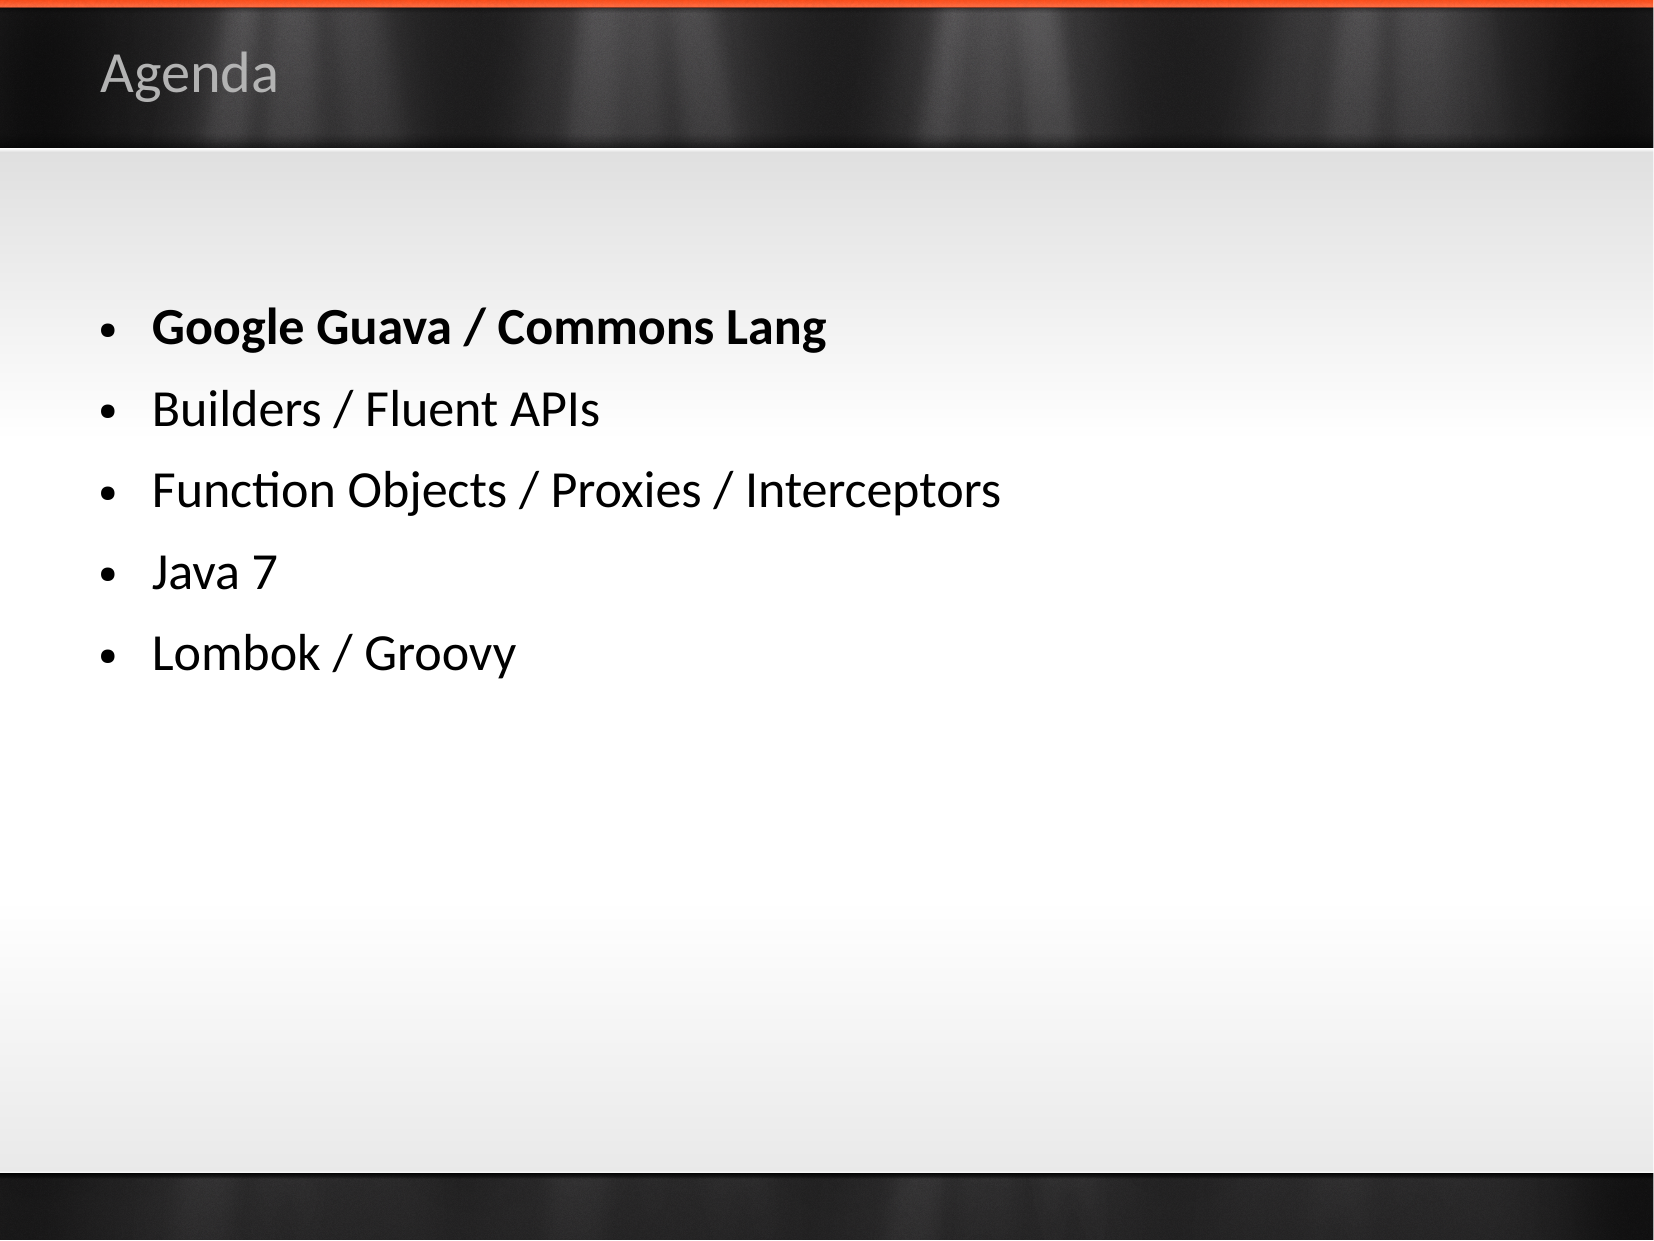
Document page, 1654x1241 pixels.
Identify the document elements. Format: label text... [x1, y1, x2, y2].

title Agenda [100, 6, 1589, 151]
list Google Guava / Commons Lang Builders / Fluent APIs Function Objects / Proxies / Interceptors Java 7 Lombok / Groovy [80, 305, 1570, 1125]
picture [0, 0, 1654, 1240]
